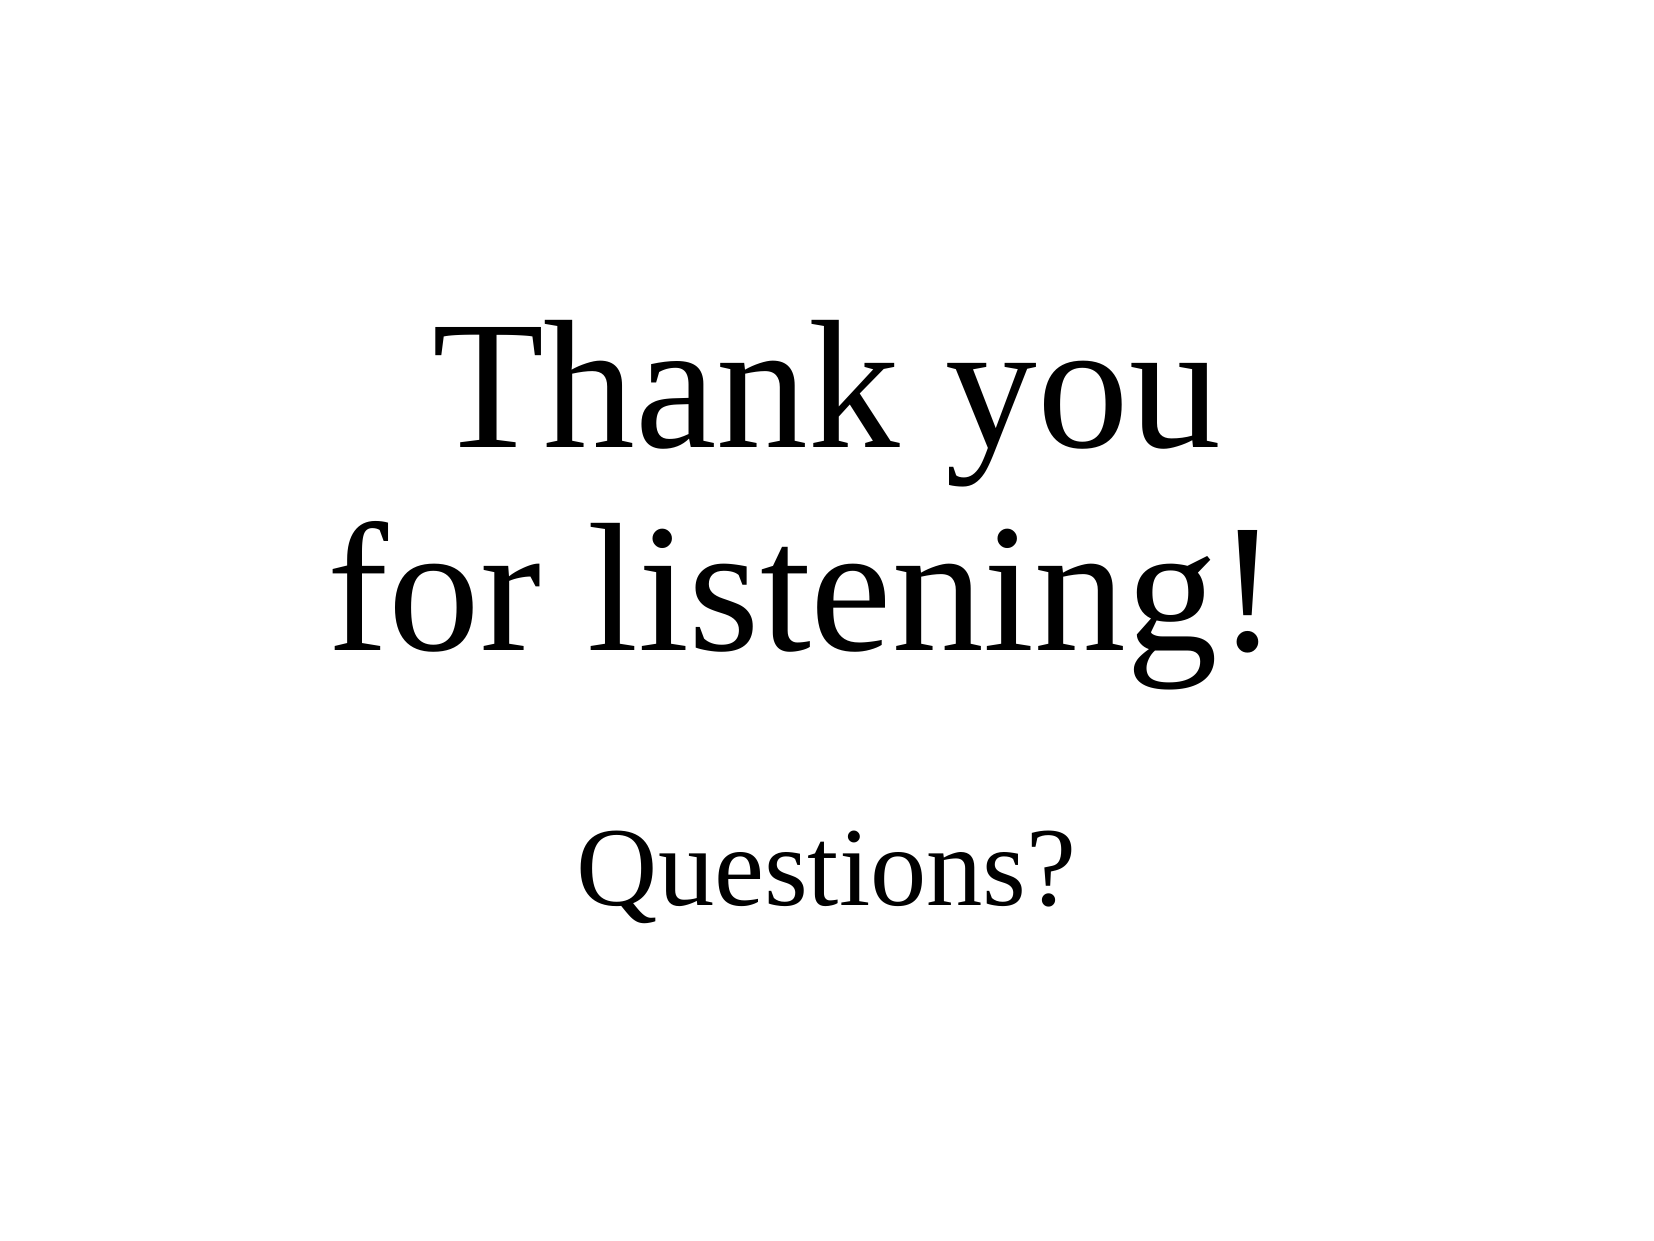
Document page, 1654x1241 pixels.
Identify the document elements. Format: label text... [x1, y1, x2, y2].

text_box Thank you for listening! [294, 276, 1360, 698]
text_box Questions? [301, 798, 1352, 938]
